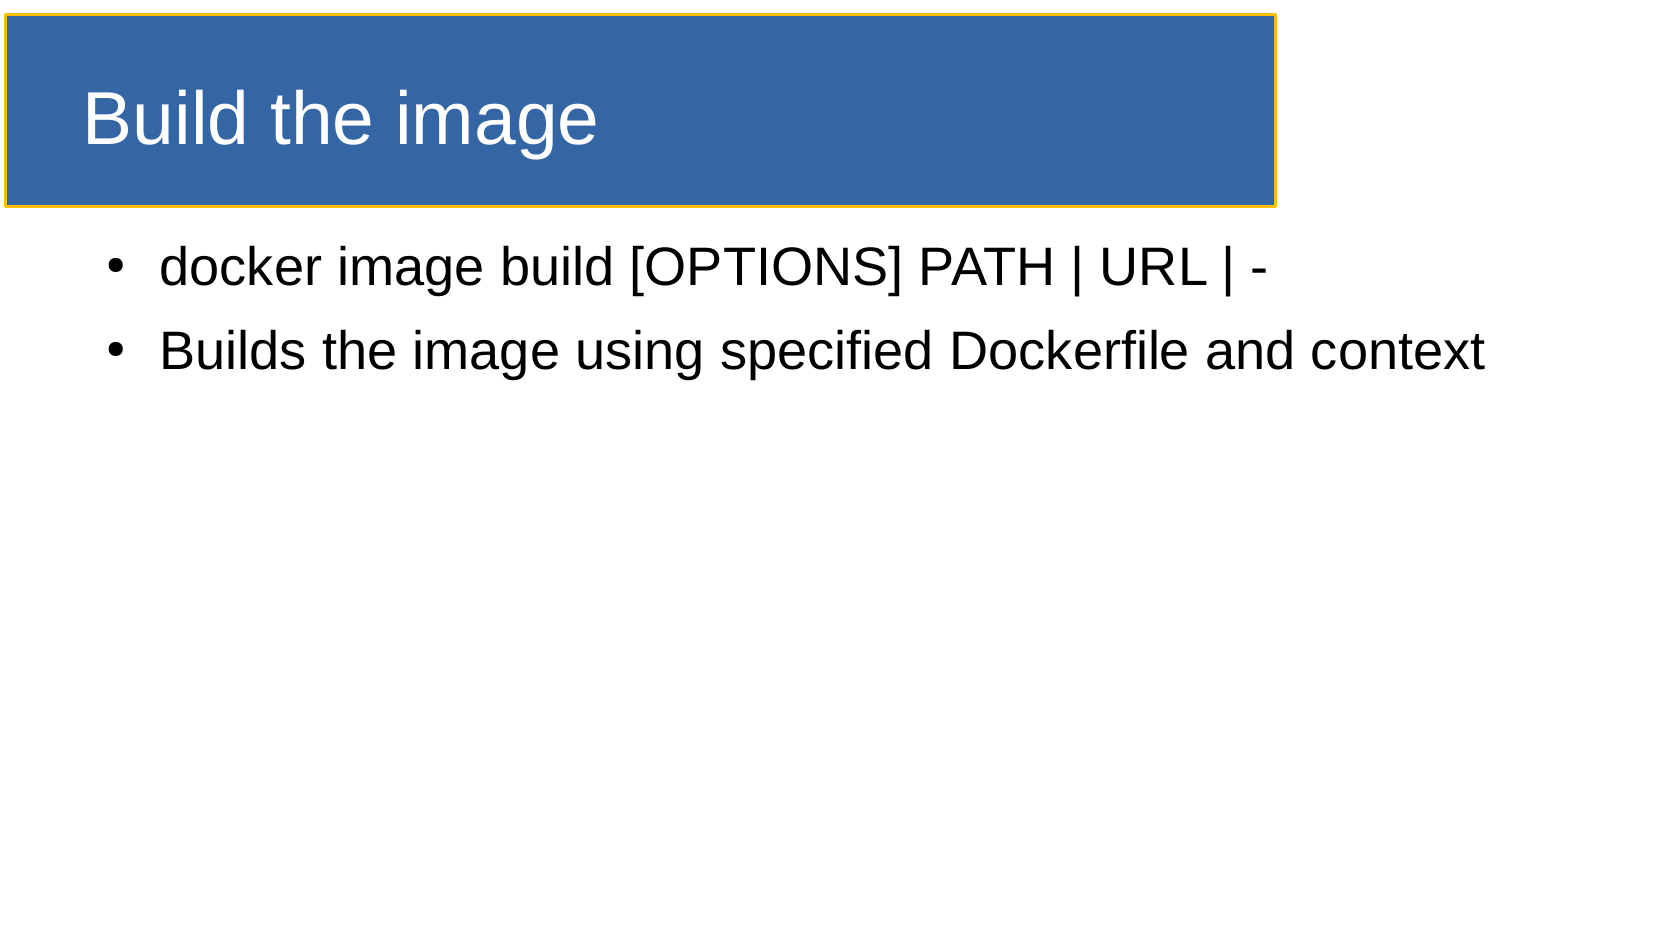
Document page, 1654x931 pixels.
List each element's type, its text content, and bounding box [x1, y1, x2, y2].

title Build the image [82, 44, 1235, 192]
list docker image build [OPTIONS] PATH | URL | - Builds the image using specified Dockerfile and context [88, 236, 1565, 798]
